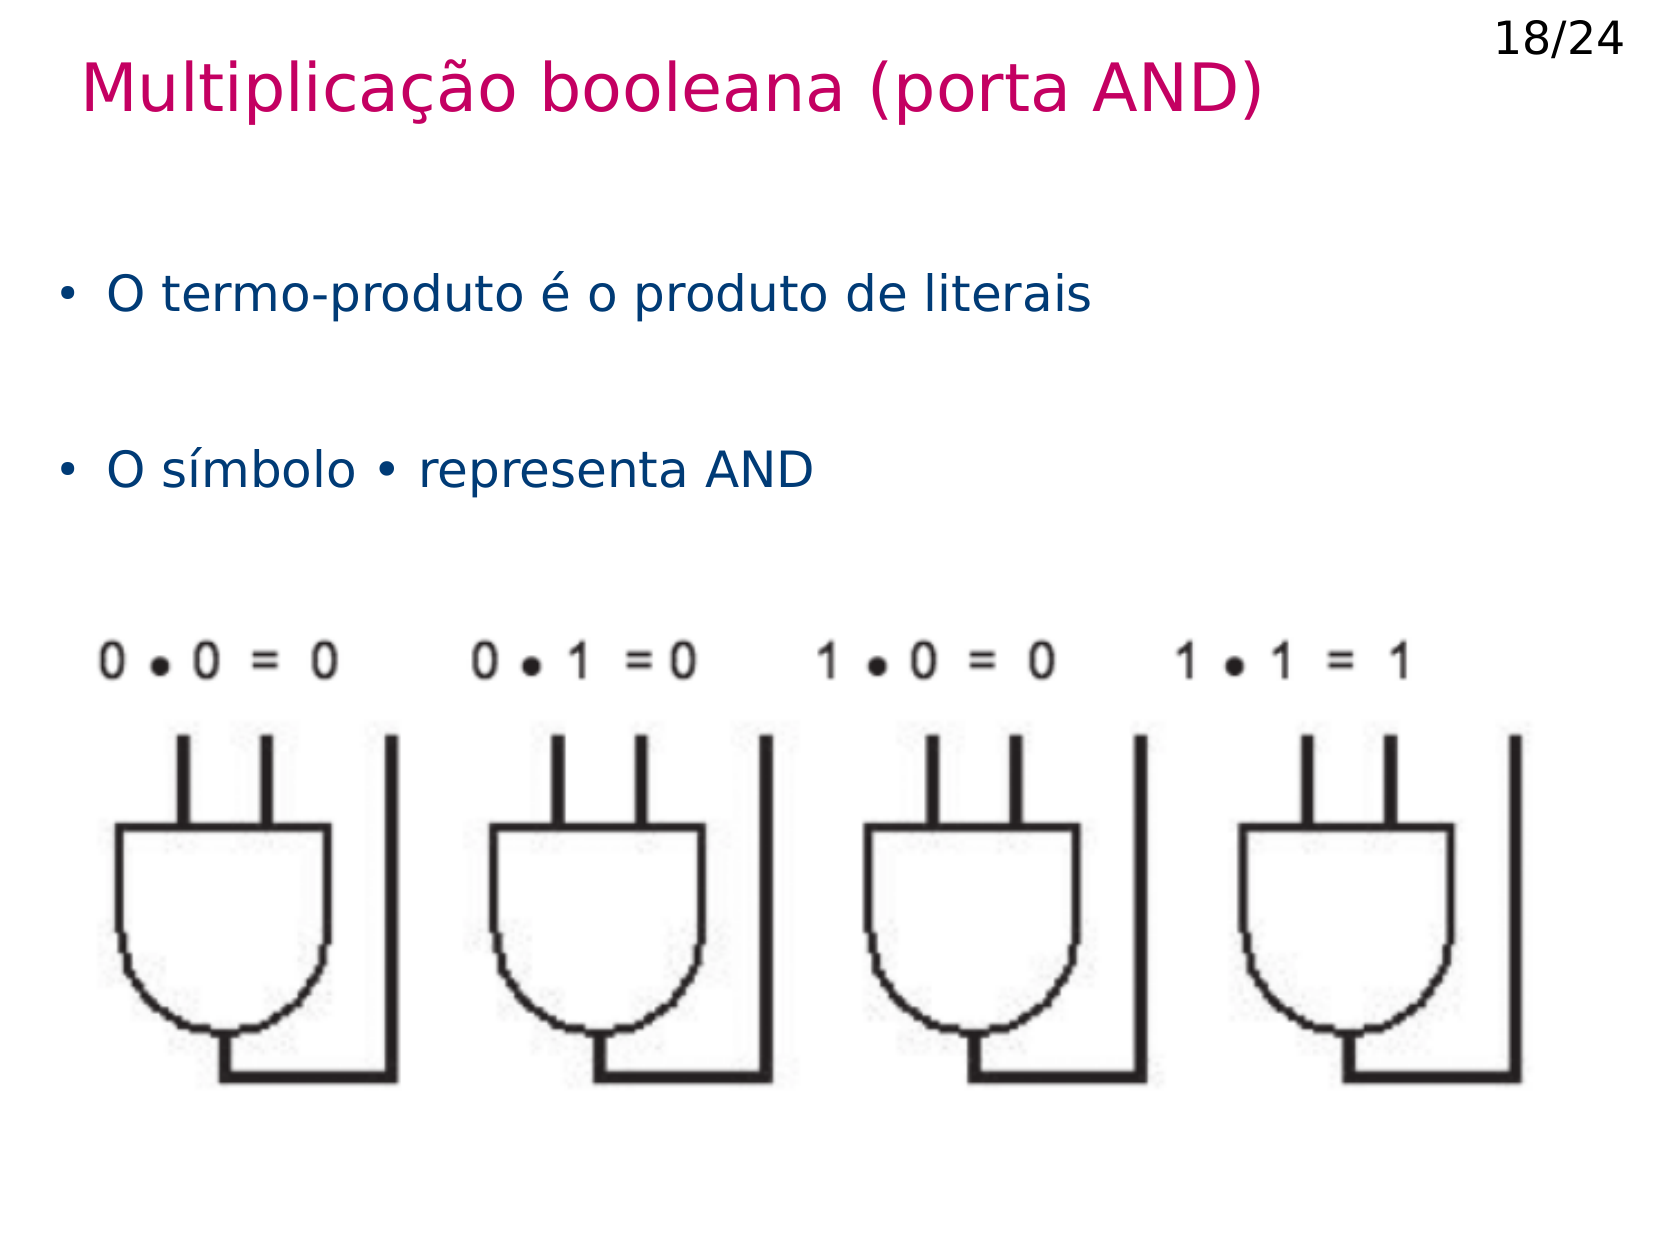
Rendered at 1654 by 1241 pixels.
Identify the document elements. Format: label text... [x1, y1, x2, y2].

picture [82, 625, 1541, 1099]
list O termo-produto é o produto de literais O símbolo • representa AND [59, 236, 1625, 1211]
title Multiplicação booleana (porta AND) [59, 29, 1625, 148]
